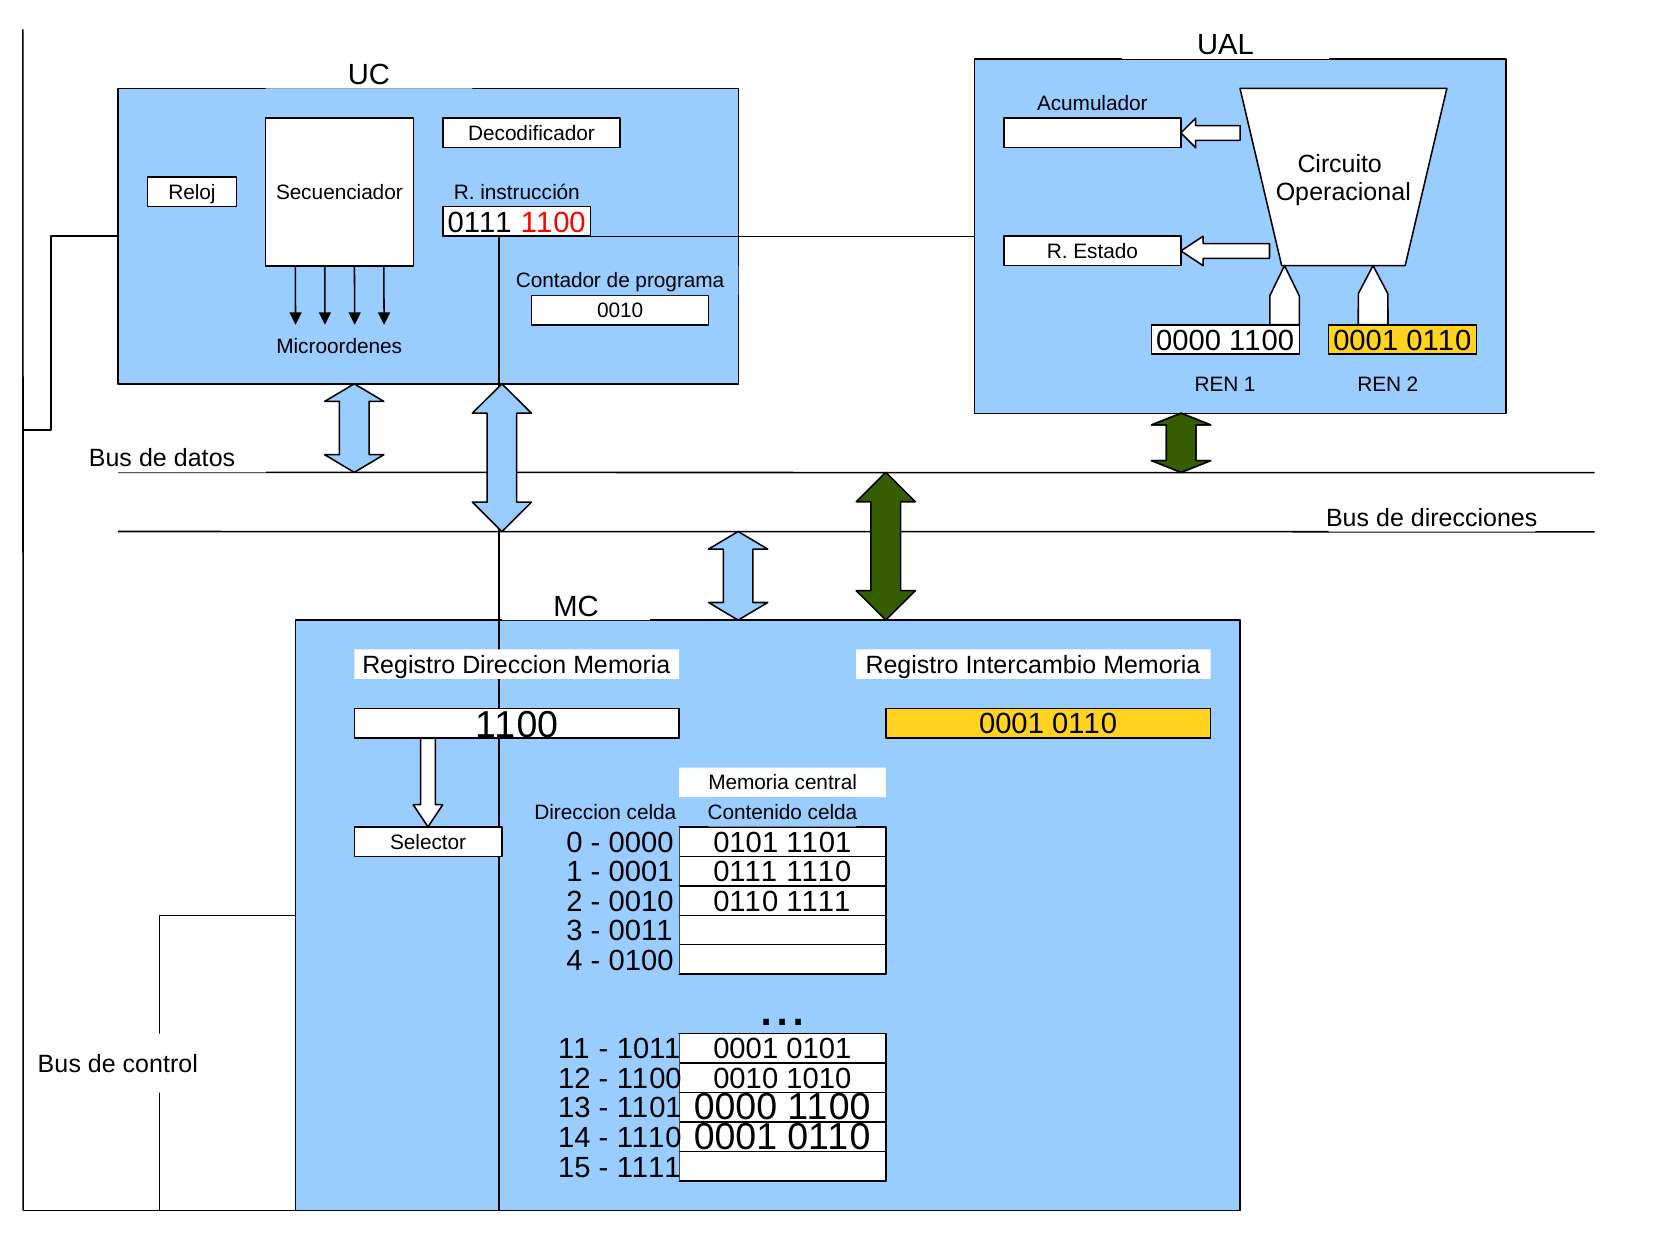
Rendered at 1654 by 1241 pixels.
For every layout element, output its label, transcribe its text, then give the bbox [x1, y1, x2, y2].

text_box 0111 1110 [680, 857, 886, 885]
text_box 1 - 0001 [560, 856, 680, 885]
text_box 0001 0110 [1328, 324, 1477, 355]
text_box [295, 620, 498, 1210]
text_box UAL [1122, 29, 1329, 59]
text_box [974, 59, 1507, 473]
text_box Bus de direcciones [1328, 502, 1536, 532]
text_box 0001 0110 [680, 1122, 886, 1151]
text_box 0001 0110 [885, 708, 1211, 739]
text_box MC [502, 590, 650, 621]
text_box [500, 472, 1241, 1211]
text_box 0101 1101 [680, 826, 886, 857]
text_box 11 - 1011 [560, 1033, 680, 1062]
text_box 0111 1100 [442, 206, 591, 237]
text_box 4 - 0100 [560, 944, 680, 975]
text_box Acumulador [1003, 88, 1181, 118]
text_box 15 - 1111 [560, 1151, 680, 1182]
text_box Reloj [147, 177, 237, 207]
text_box 12 - 1100 [560, 1062, 680, 1092]
text_box Direccion celda [531, 797, 680, 827]
text_box R. instrucción [442, 177, 591, 206]
text_box 1100 [354, 708, 680, 739]
text_box 0001 0101 [680, 1033, 886, 1062]
text_box Bus de control [29, 1033, 207, 1093]
text_box 0010 1010 [680, 1062, 886, 1092]
text_box 0110 1111 [680, 885, 886, 915]
text_box Decodificador [442, 118, 621, 148]
text_box Selector [354, 826, 503, 857]
text_box UC [265, 59, 473, 89]
text_box Memoria central [679, 767, 886, 798]
text_box R. Estado [1003, 236, 1181, 266]
text_box Registro Direccion Memoria [354, 649, 680, 679]
text_box 0010 [531, 296, 709, 325]
text_box 13 - 1101 [560, 1092, 680, 1122]
text_box 0000 1100 [680, 1092, 886, 1122]
text_box Secuenciador [265, 118, 414, 266]
text_box Contador de programa [502, 265, 739, 296]
text_box 14 - 1110 [560, 1122, 680, 1151]
text_box Registro Intercambio Memoria [856, 649, 1211, 679]
text_box 3 - 0011 [560, 915, 680, 944]
text_box Circuito Operacional [1240, 88, 1447, 266]
text_box Microordenes [265, 330, 414, 361]
text_box 2 - 0010 [560, 885, 680, 915]
text_box [472, 237, 739, 532]
text_box 0000 1100 [1151, 324, 1300, 355]
text_box Contenido celda [708, 797, 857, 827]
text_box Bus de datos [59, 442, 266, 473]
text_box [118, 88, 739, 473]
text_box 0 - 0000 [560, 827, 680, 856]
